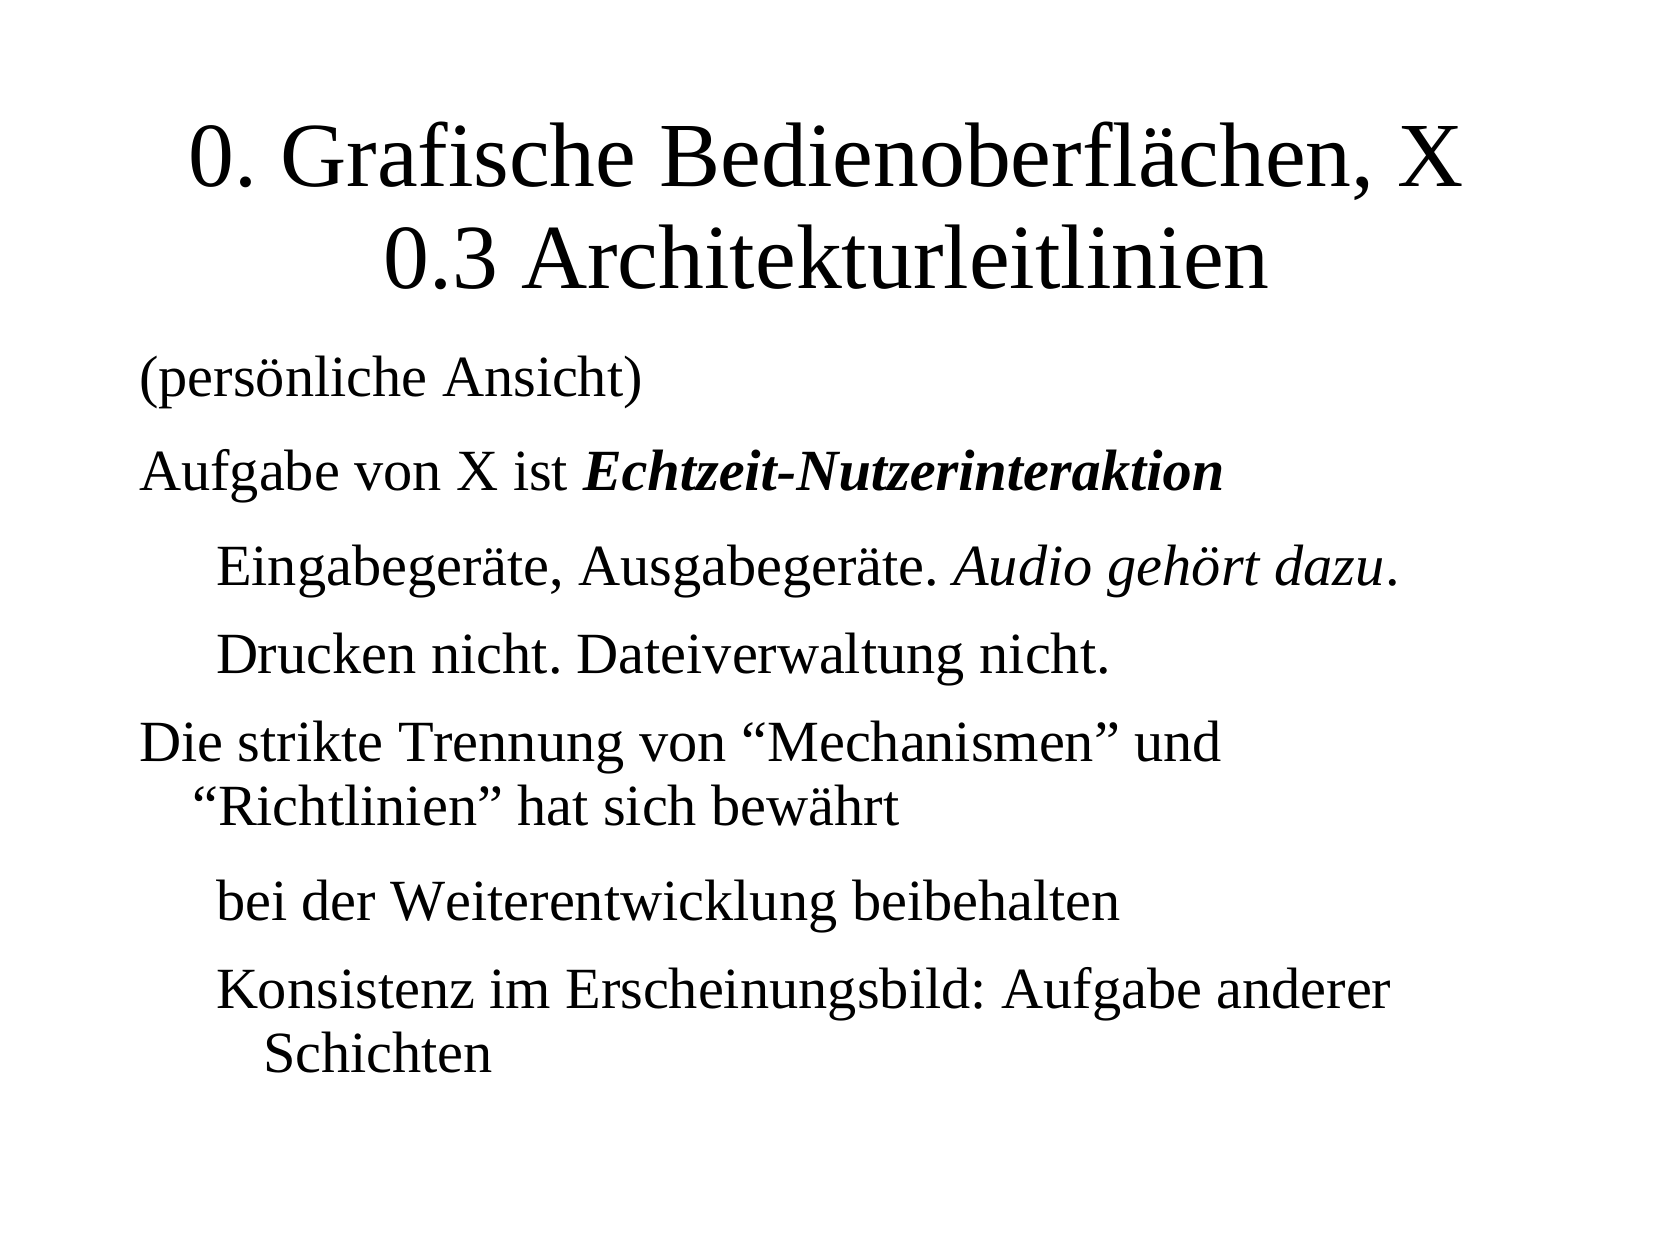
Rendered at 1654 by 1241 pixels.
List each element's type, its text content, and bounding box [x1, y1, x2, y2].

list (persönliche Ansicht) Aufgabe von X ist Echtzeit-Nutzerinteraktion Eingabegeräte, Ausgabegeräte. Audio gehört dazu. Drucken nicht. Dateiverwaltung nicht. Die strikte Trennung von “Mechanismen” und “Richtlinien” hat sich bewährt bei der Weiterentwicklung beibehalten Konsistenz im Erscheinungsbild: Aufgabe anderer Schichten [121, 344, 1534, 1127]
title 0. Grafische Bedienoberflächen, X 0.3 Architekturleitlinien [121, 102, 1534, 311]
